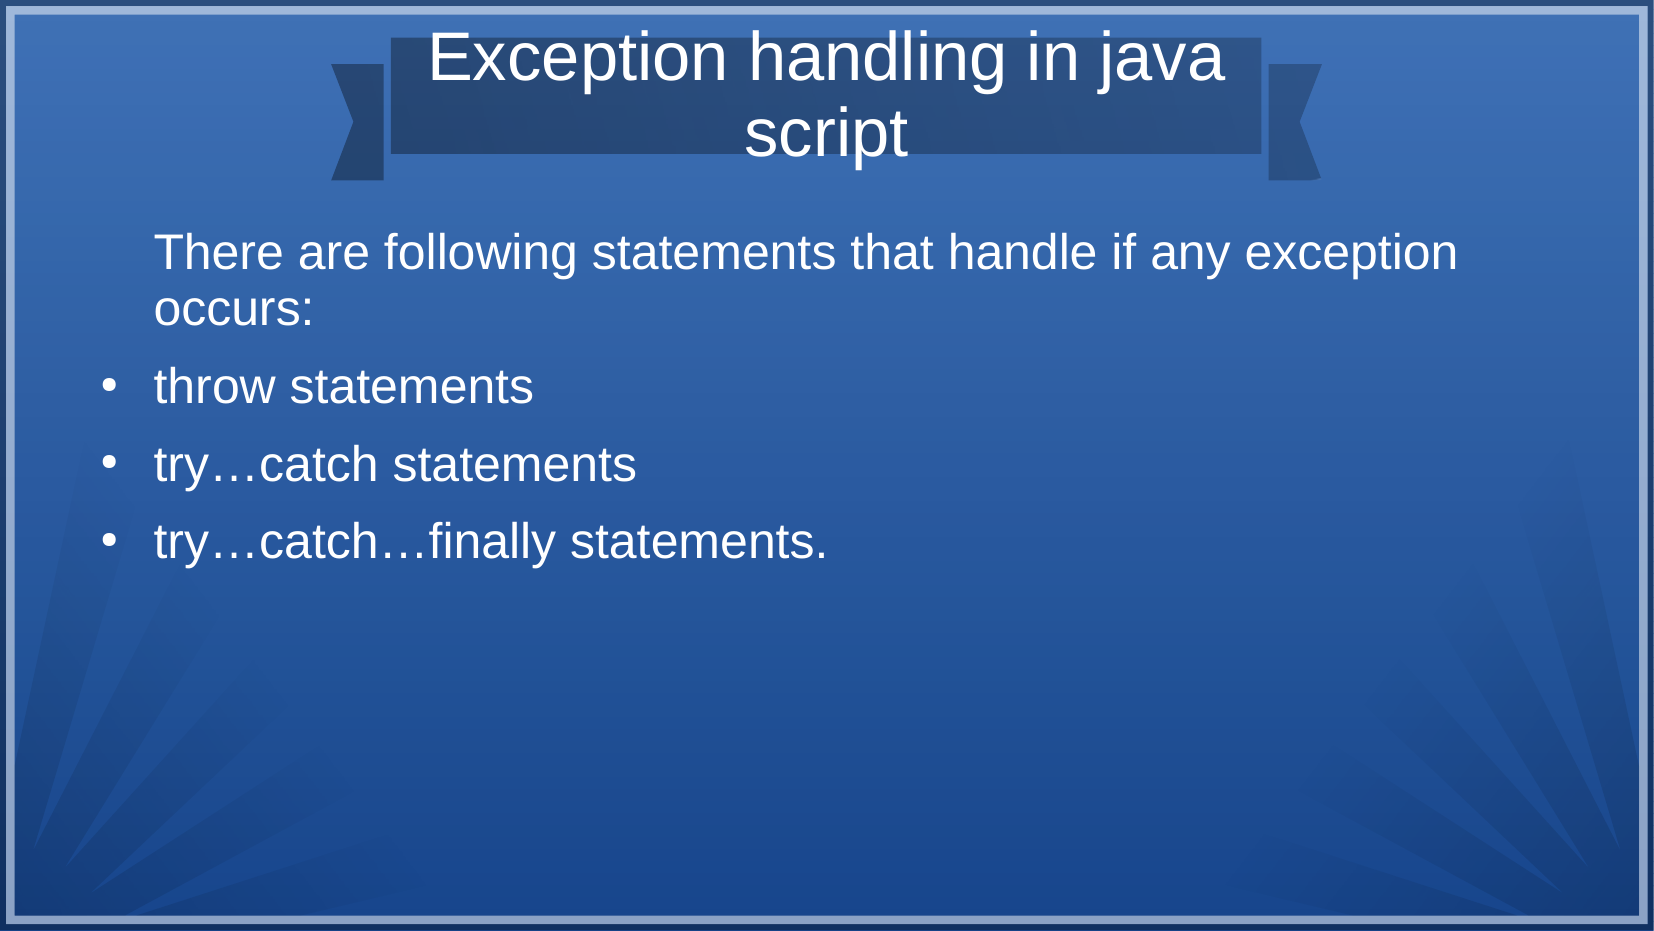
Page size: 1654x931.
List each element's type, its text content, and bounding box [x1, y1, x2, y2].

list There are following statements that handle if any exception occurs: throw statements try…catch statements try…catch…finally statements. [82, 224, 1571, 848]
title Exception handling in java script [389, 17, 1264, 172]
